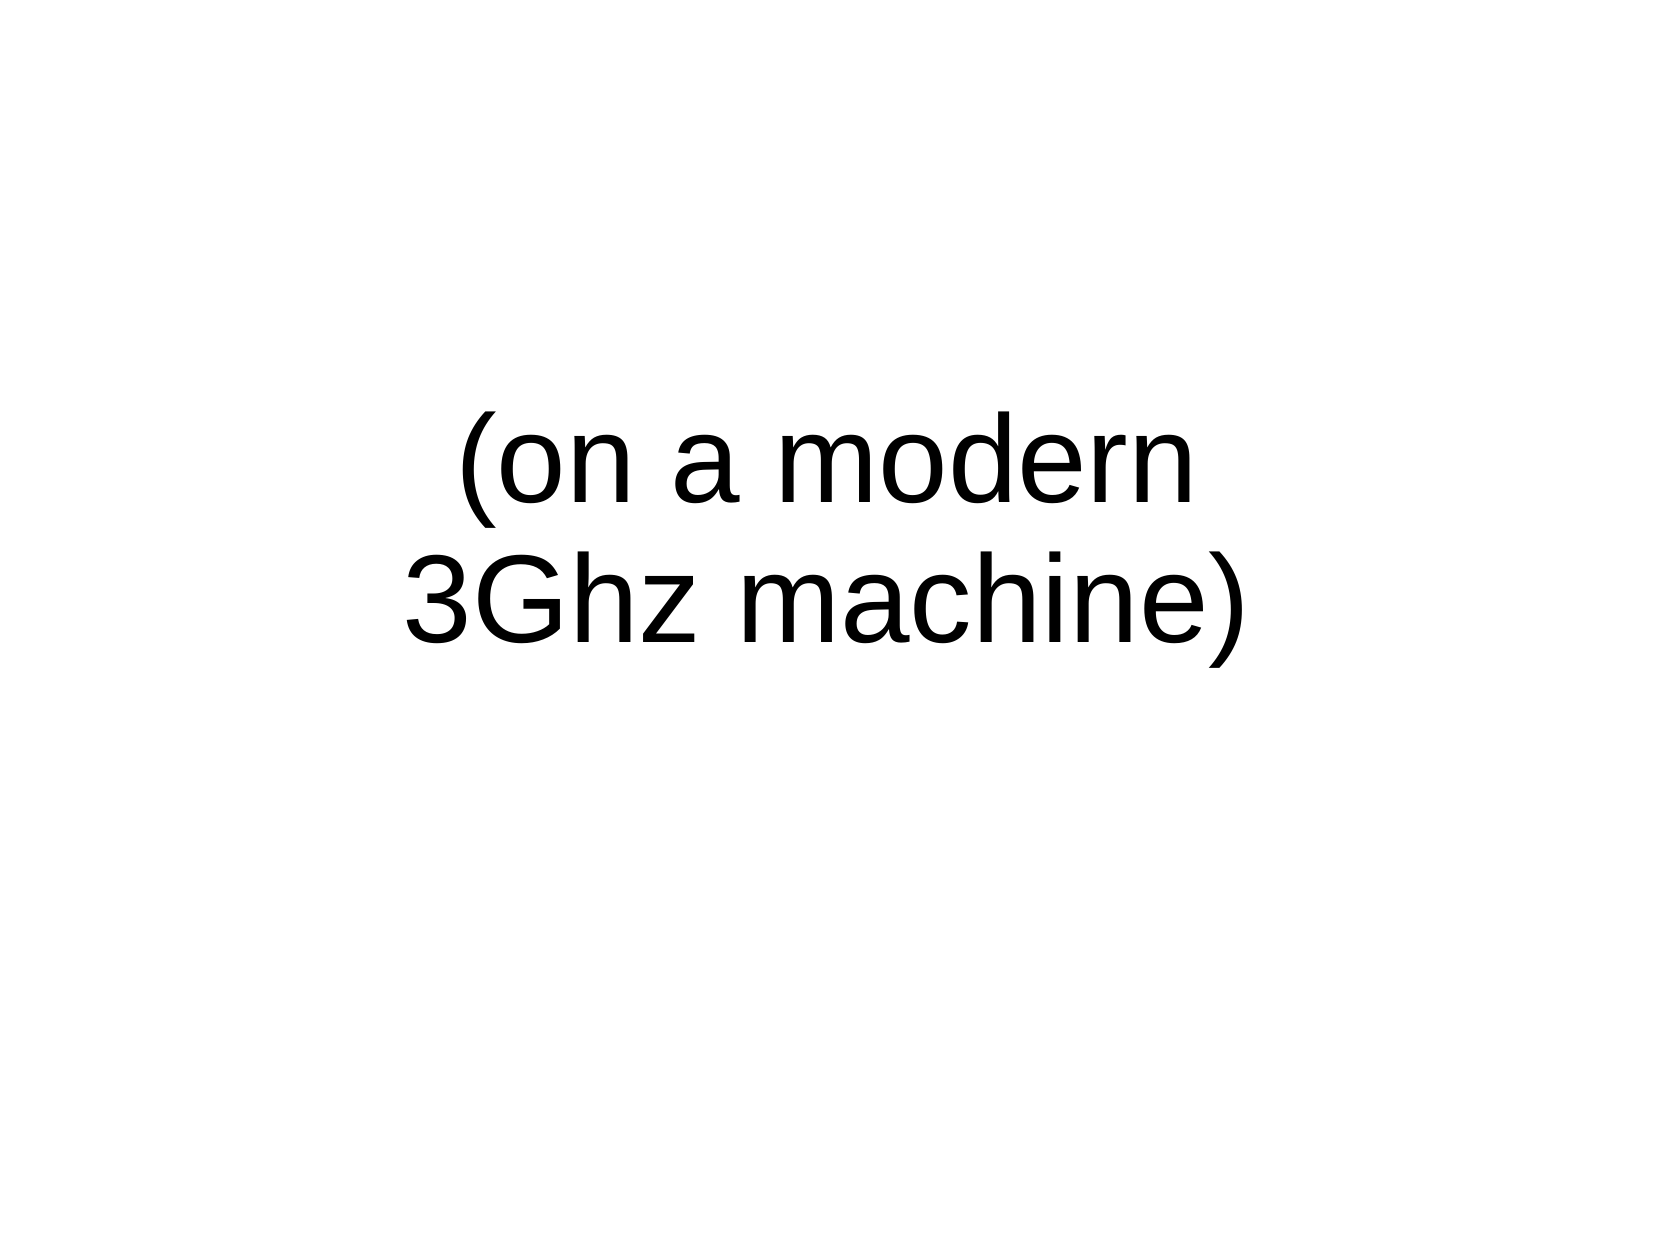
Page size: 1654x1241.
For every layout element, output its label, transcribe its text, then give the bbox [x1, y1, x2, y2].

subtitle (on a modern 3Ghz machine) [82, 49, 1571, 1010]
